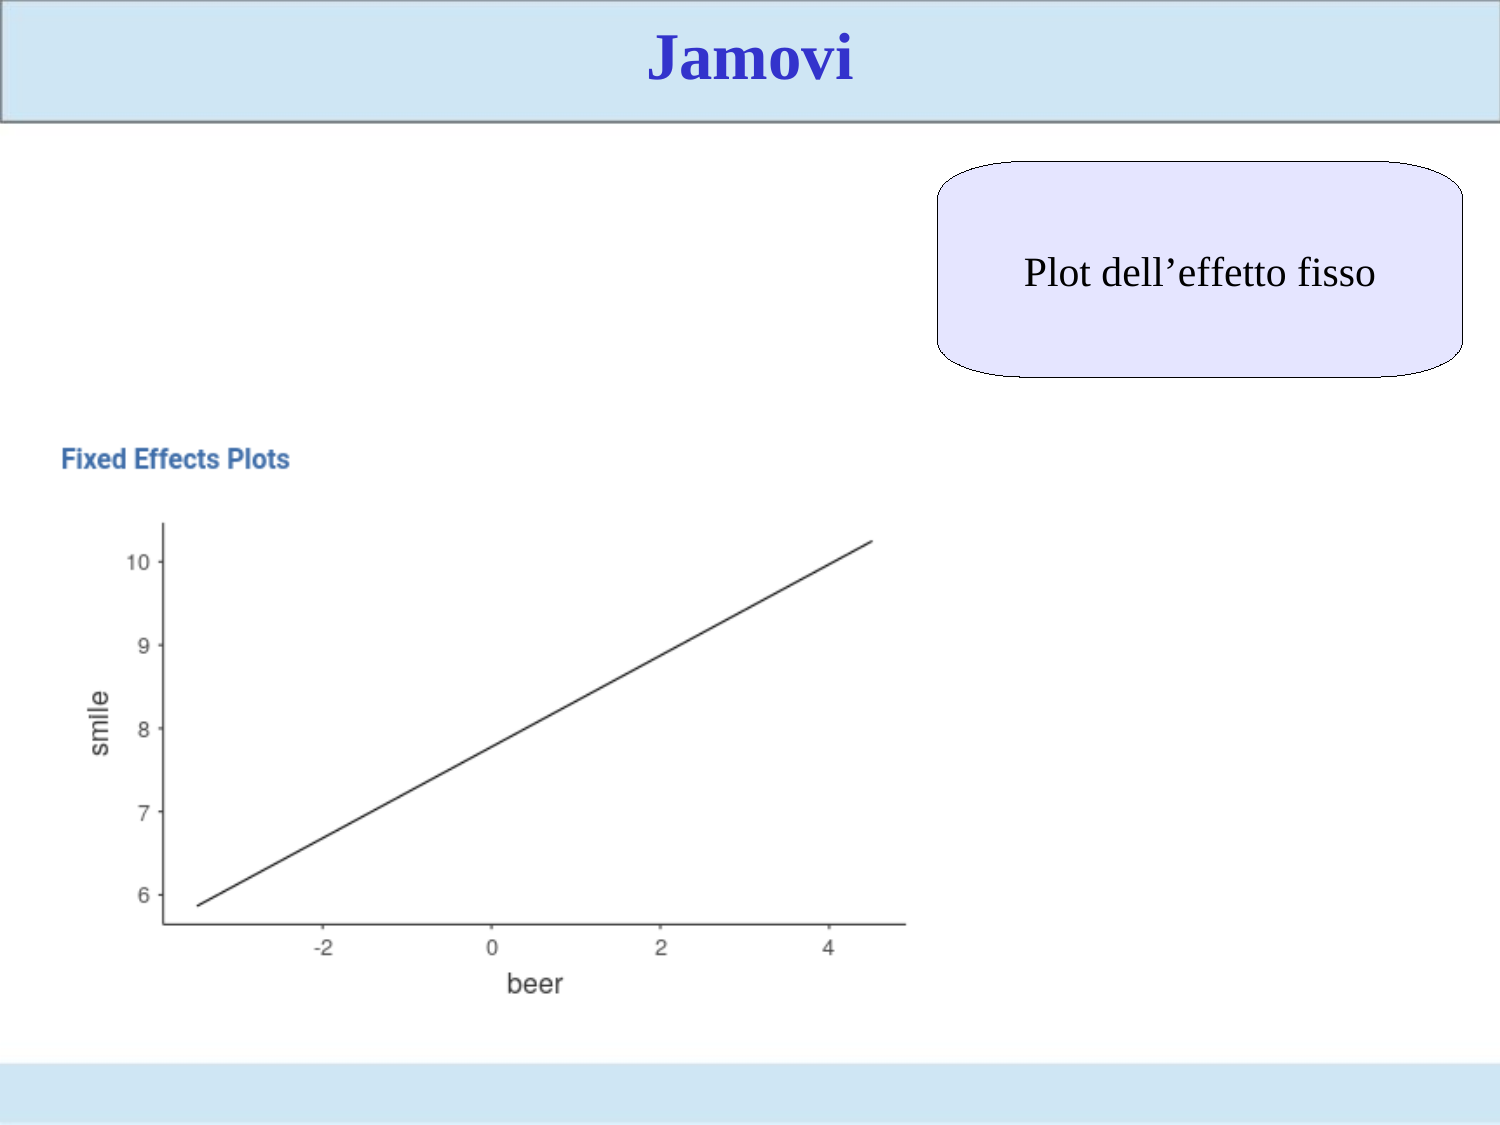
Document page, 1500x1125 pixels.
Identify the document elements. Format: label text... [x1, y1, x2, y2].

picture [0, 0, 1500, 1125]
text_box Plot dell’effetto fisso [937, 161, 1463, 378]
title Jamovi [112, 0, 1388, 147]
